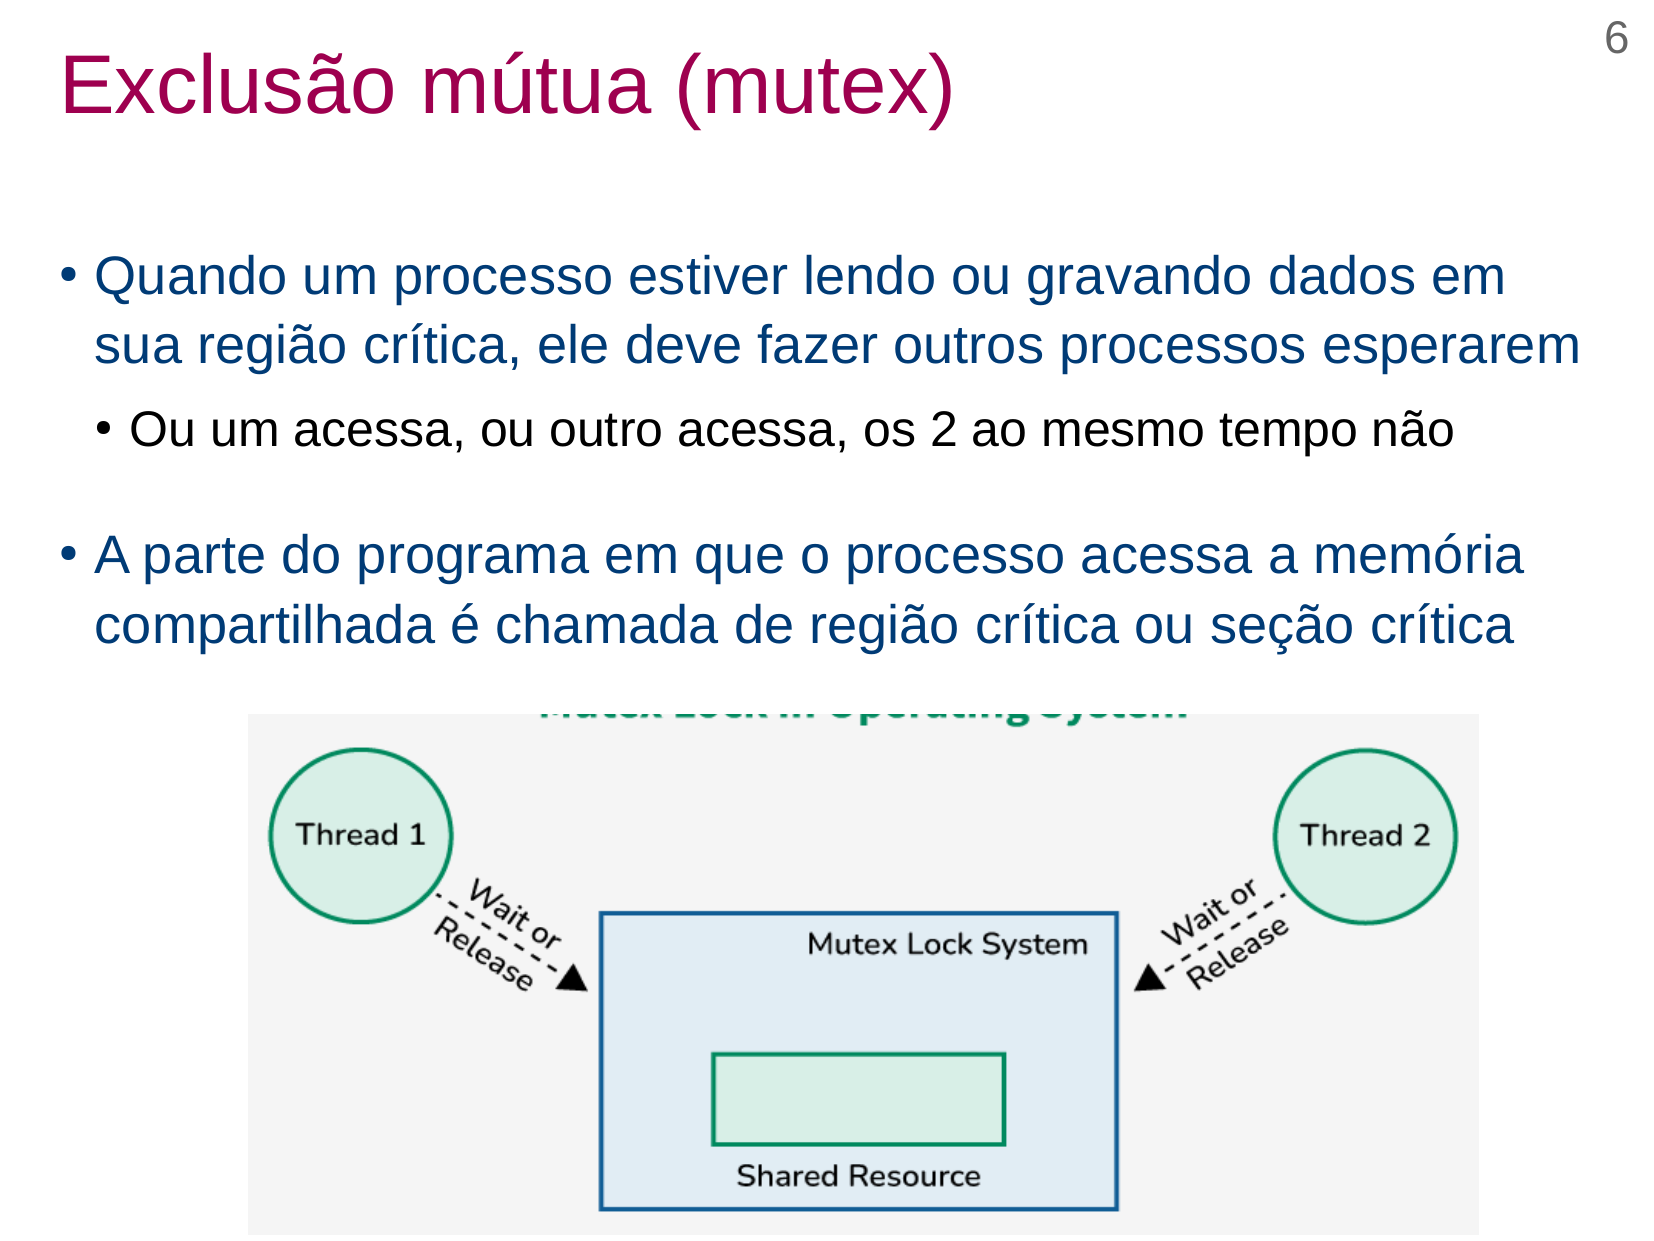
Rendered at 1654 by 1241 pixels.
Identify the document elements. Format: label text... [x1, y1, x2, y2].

picture [248, 714, 1479, 1235]
list Quando um processo estiver lendo ou gravando dados em sua região crítica, ele deve fazer outros processos esperarem Ou um acessa, ou outro acessa, os 2 ao mesmo tempo não A parte do programa em que o processo acessa a memória compartilhada é chamada de região crítica ou seção crítica [59, 236, 1595, 1211]
title Exclusão mútua (mutex) [59, 29, 1595, 148]
